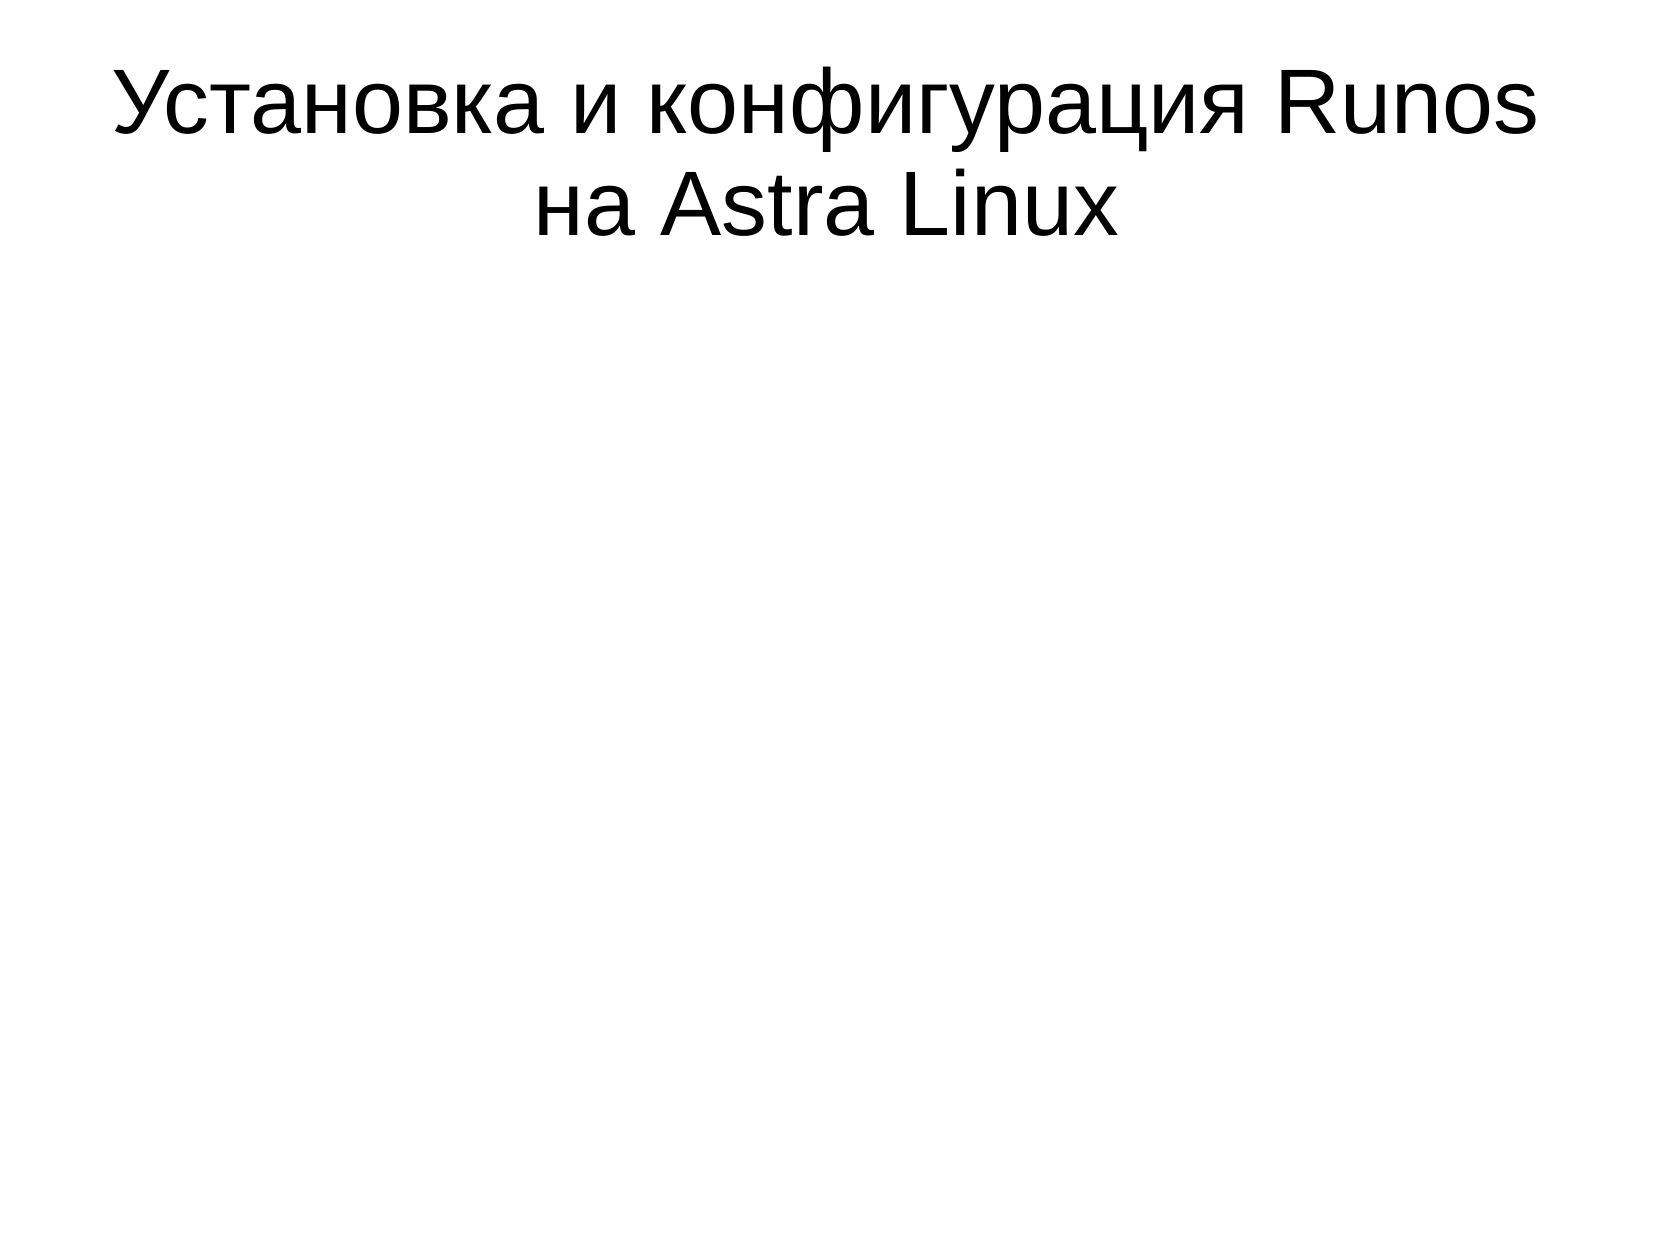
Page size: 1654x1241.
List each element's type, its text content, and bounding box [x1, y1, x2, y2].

title Установка и конфигурация Runos на Astra Linux [82, 49, 1571, 257]
